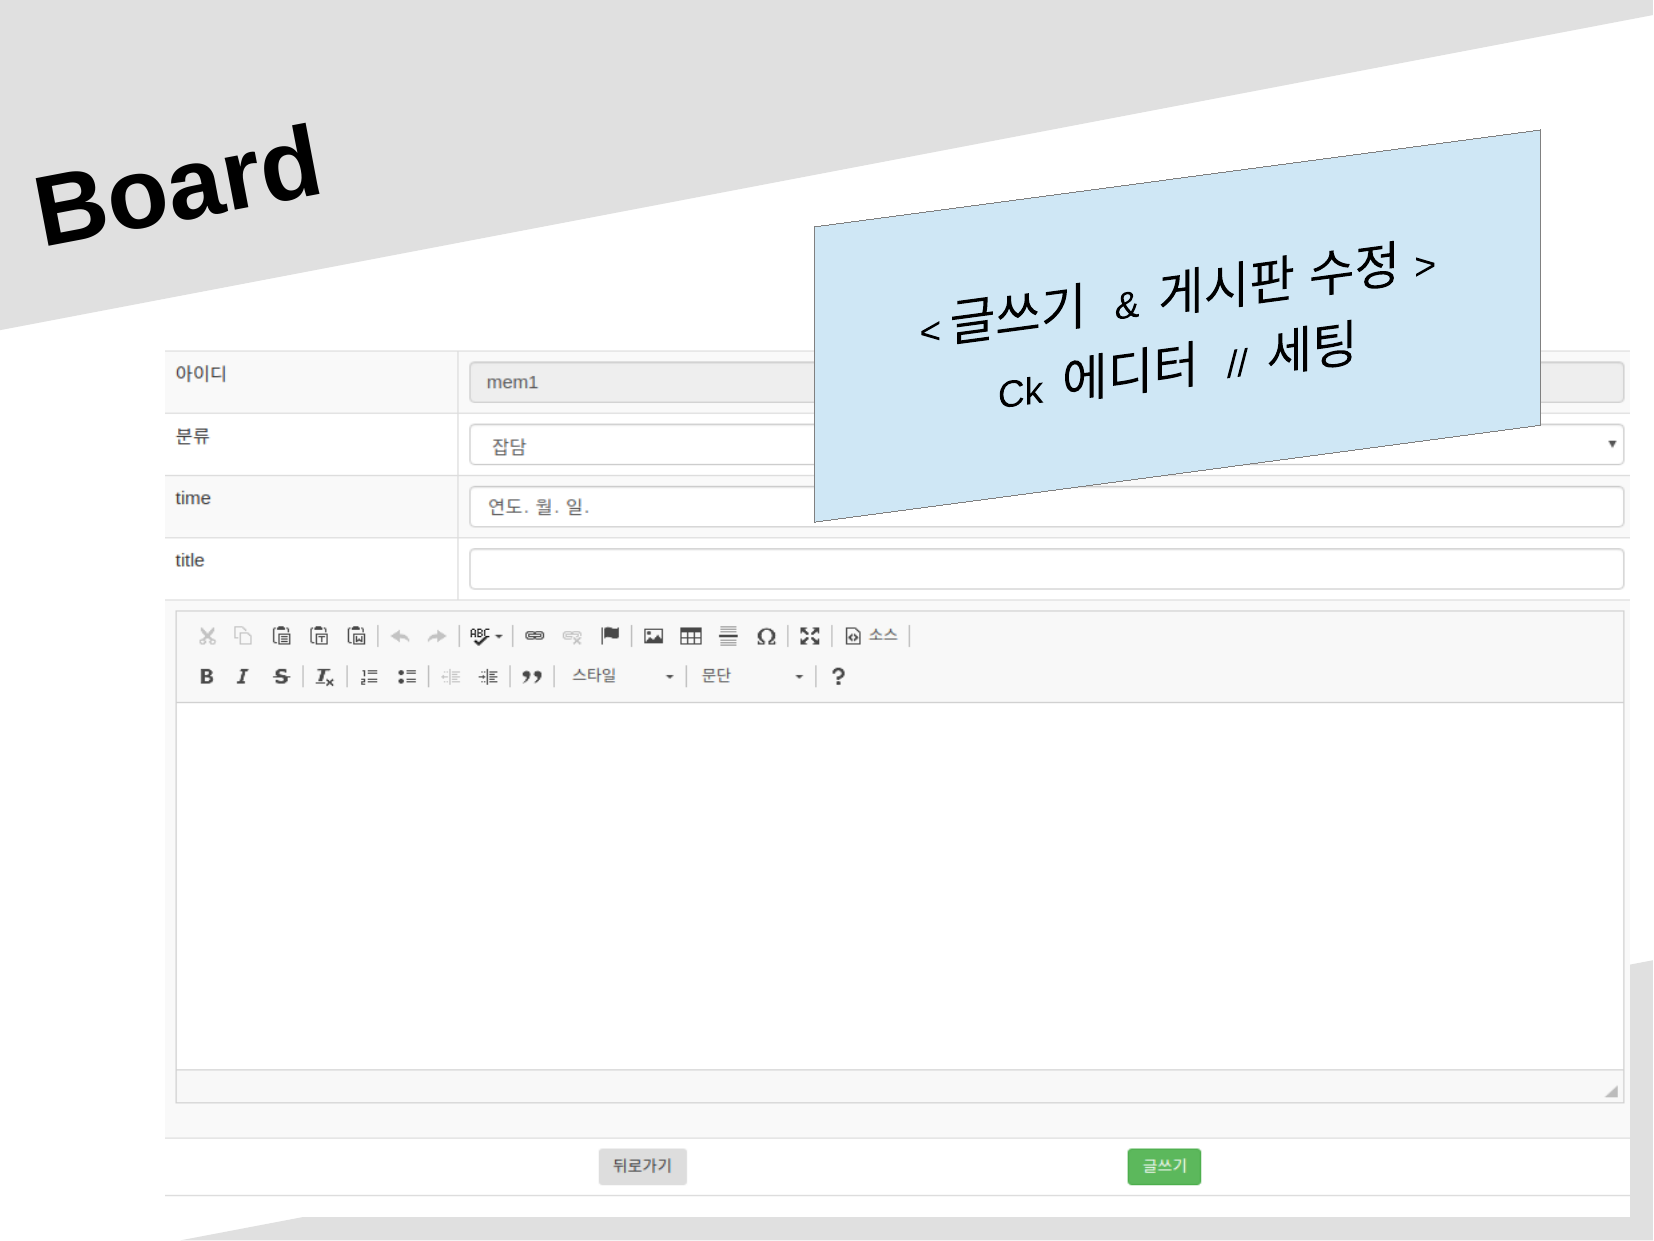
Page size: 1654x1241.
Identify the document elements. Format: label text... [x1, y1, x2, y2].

picture [165, 342, 1630, 1217]
title Board [16, 0, 1518, 315]
text_box <글쓰기 & 게시판 수정> Ck 에디터 // 세팅 [814, 129, 1541, 523]
